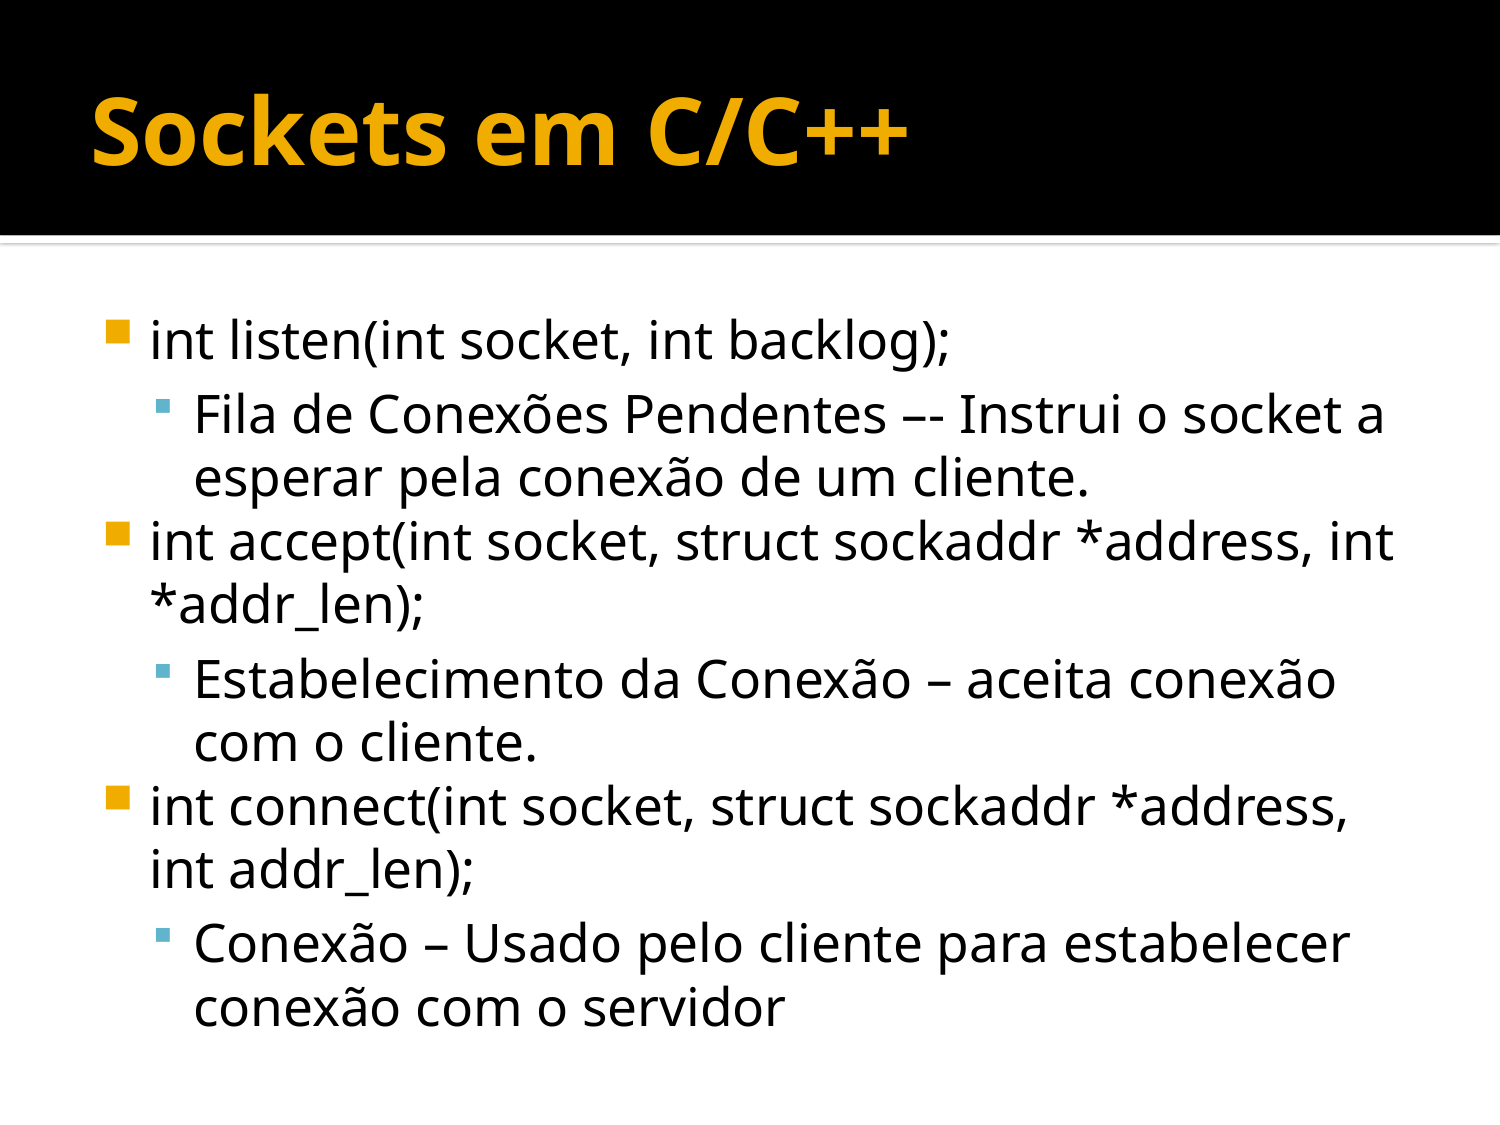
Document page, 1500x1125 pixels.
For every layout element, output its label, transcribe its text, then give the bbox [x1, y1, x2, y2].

list int listen(int socket, int backlog); Fila de Conexões Pendentes –- Instrui o socket a esperar pela conexão de um cliente. int accept(int socket, struct sockaddr *address, int *addr_len); Estabelecimento da Conexão – aceita conexão com o cliente. int connect(int socket, struct sockaddr *address, int addr_len); Conexão – Usado pelo cliente para estabelecer conexão com o servidor [75, 291, 1425, 1050]
title Sockets em C/C++ [75, 25, 1425, 231]
